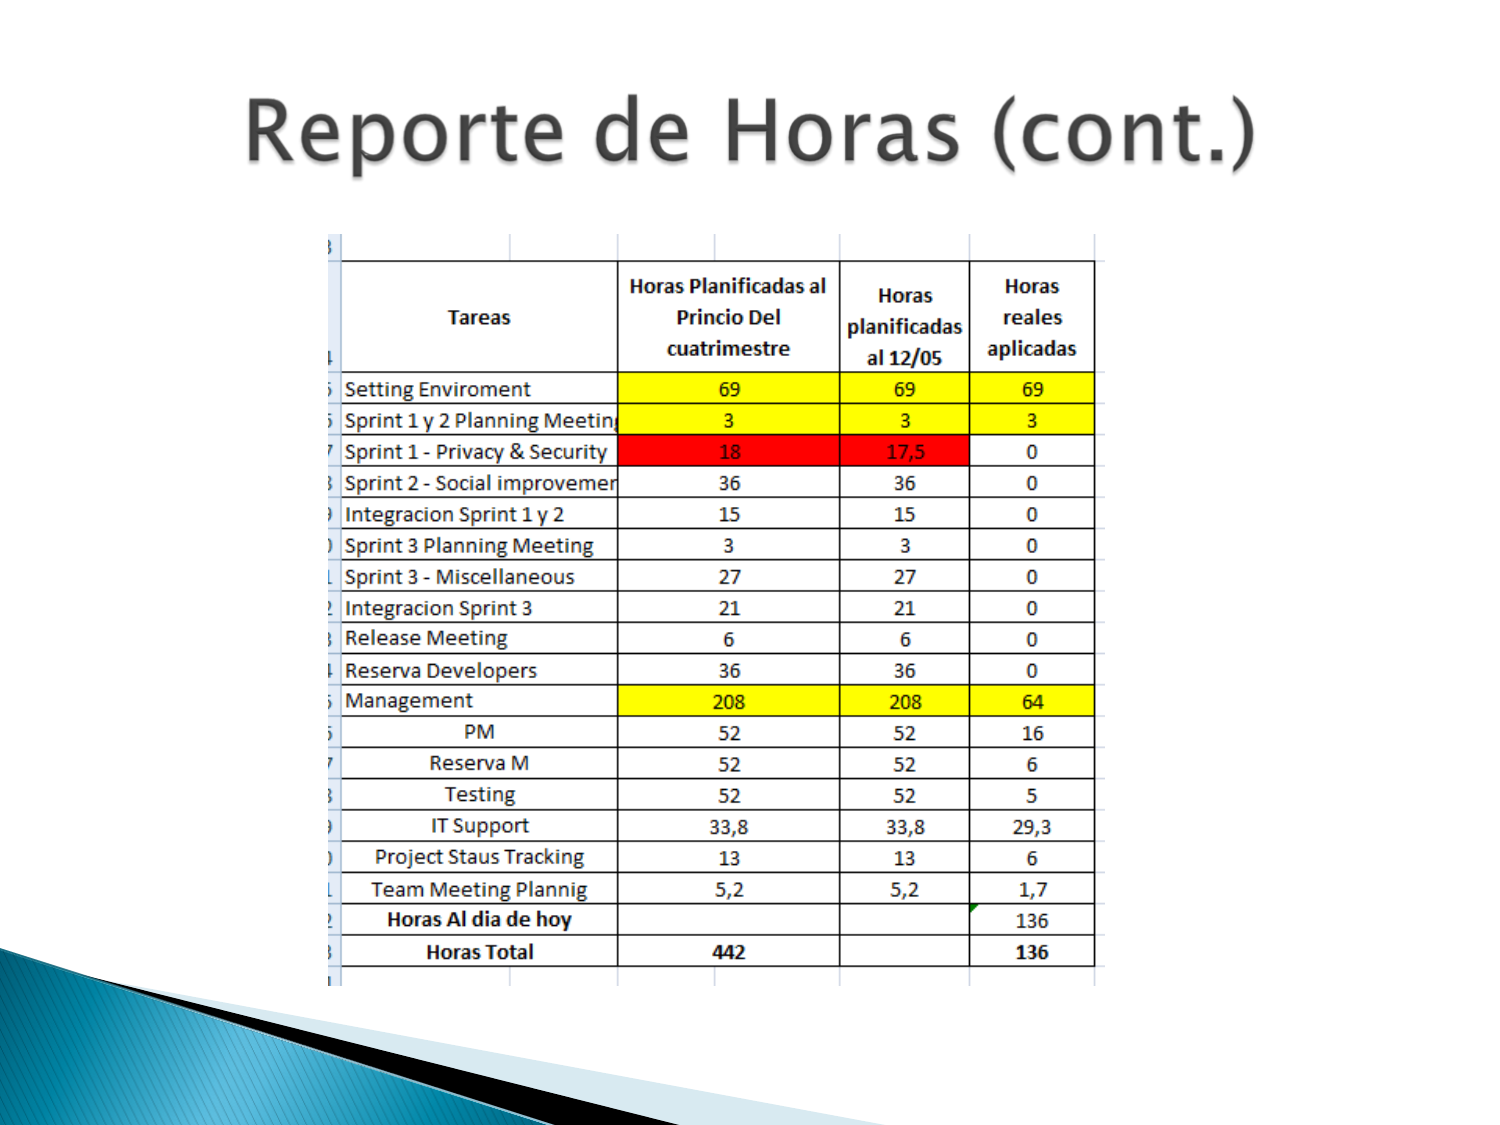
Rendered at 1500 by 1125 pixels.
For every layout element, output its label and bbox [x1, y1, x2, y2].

text_box [73, 43, 1427, 235]
picture [0, 234, 1105, 1125]
